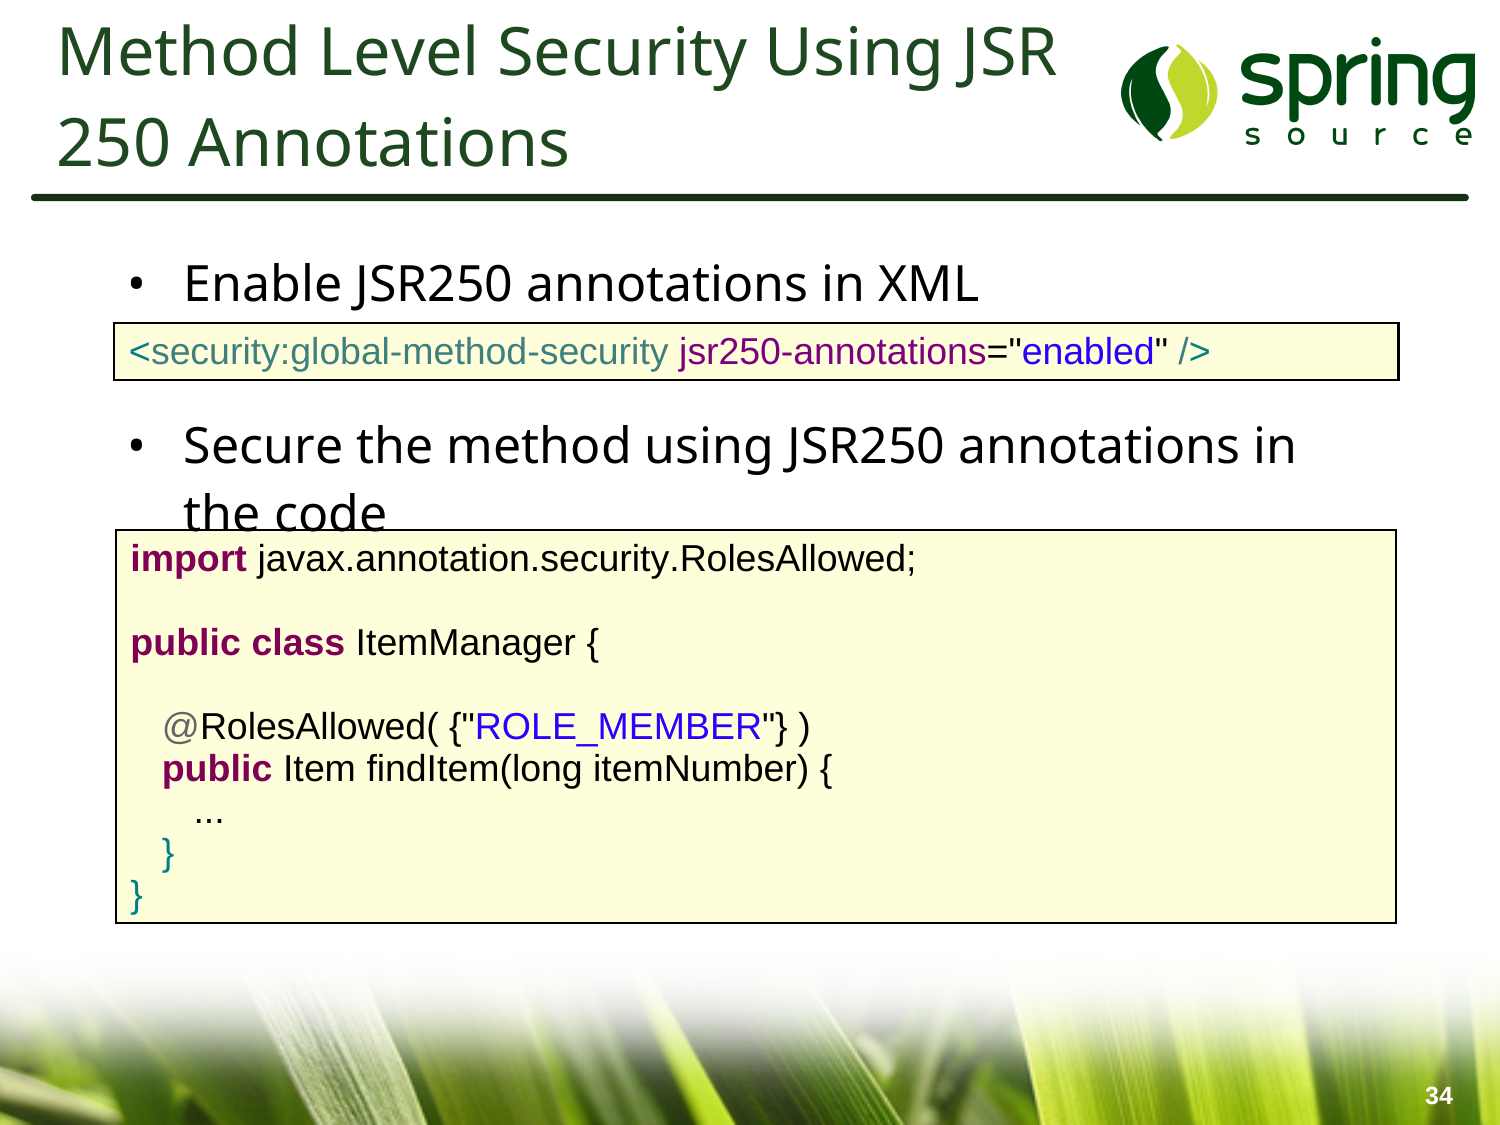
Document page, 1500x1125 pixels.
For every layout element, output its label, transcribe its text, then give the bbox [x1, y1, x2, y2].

text_box import javax.annotation.security.RolesAllowed; public class ItemManager { @RolesAllowed( {"ROLE_MEMBER"} ) public Item findItem(long itemNumber) { ... } } [115, 529, 1397, 924]
picture [0, 944, 1500, 1125]
list Enable JSR250 annotations in XML Secure the method using JSR250 annotations in the code [112, 240, 1388, 526]
picture [1121, 37, 1475, 145]
title Method Level Security Using JSR 250 Annotations [56, 14, 1089, 177]
text_box <security:global-method-security jsr250-annotations="enabled" /> [114, 322, 1399, 381]
